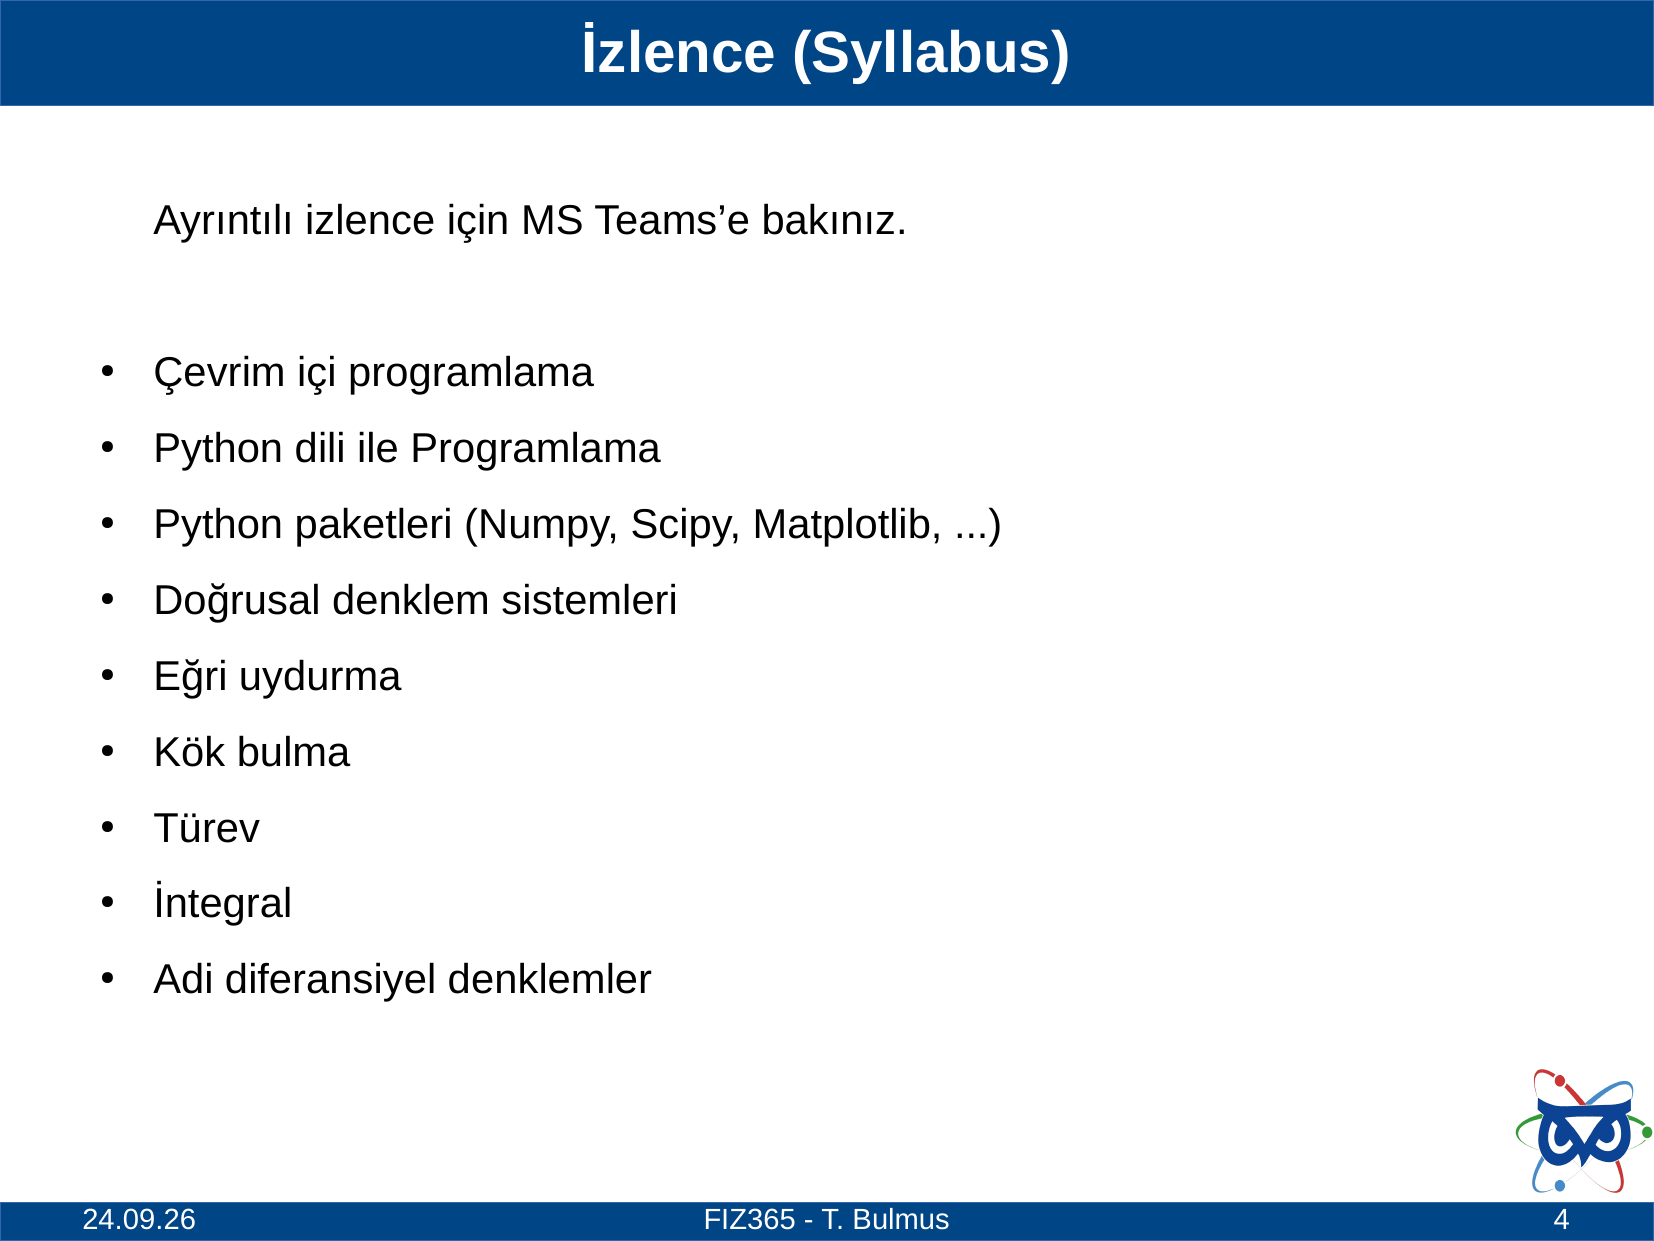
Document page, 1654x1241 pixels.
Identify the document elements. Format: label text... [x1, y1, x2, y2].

picture [1514, 1061, 1653, 1201]
title İzlence (Syllabus) [0, 0, 1653, 106]
list Ayrıntılı izlence için MS Teams’e bakınız. Çevrim içi programlama Python dili ile Programlama Python paketleri (Numpy, Scipy, Matplotlib, ...) Doğrusal denklem sistemleri Eğri uydurma Kök bulma Türev İntegral Adi diferansiyel denklemler [82, 134, 1571, 1066]
